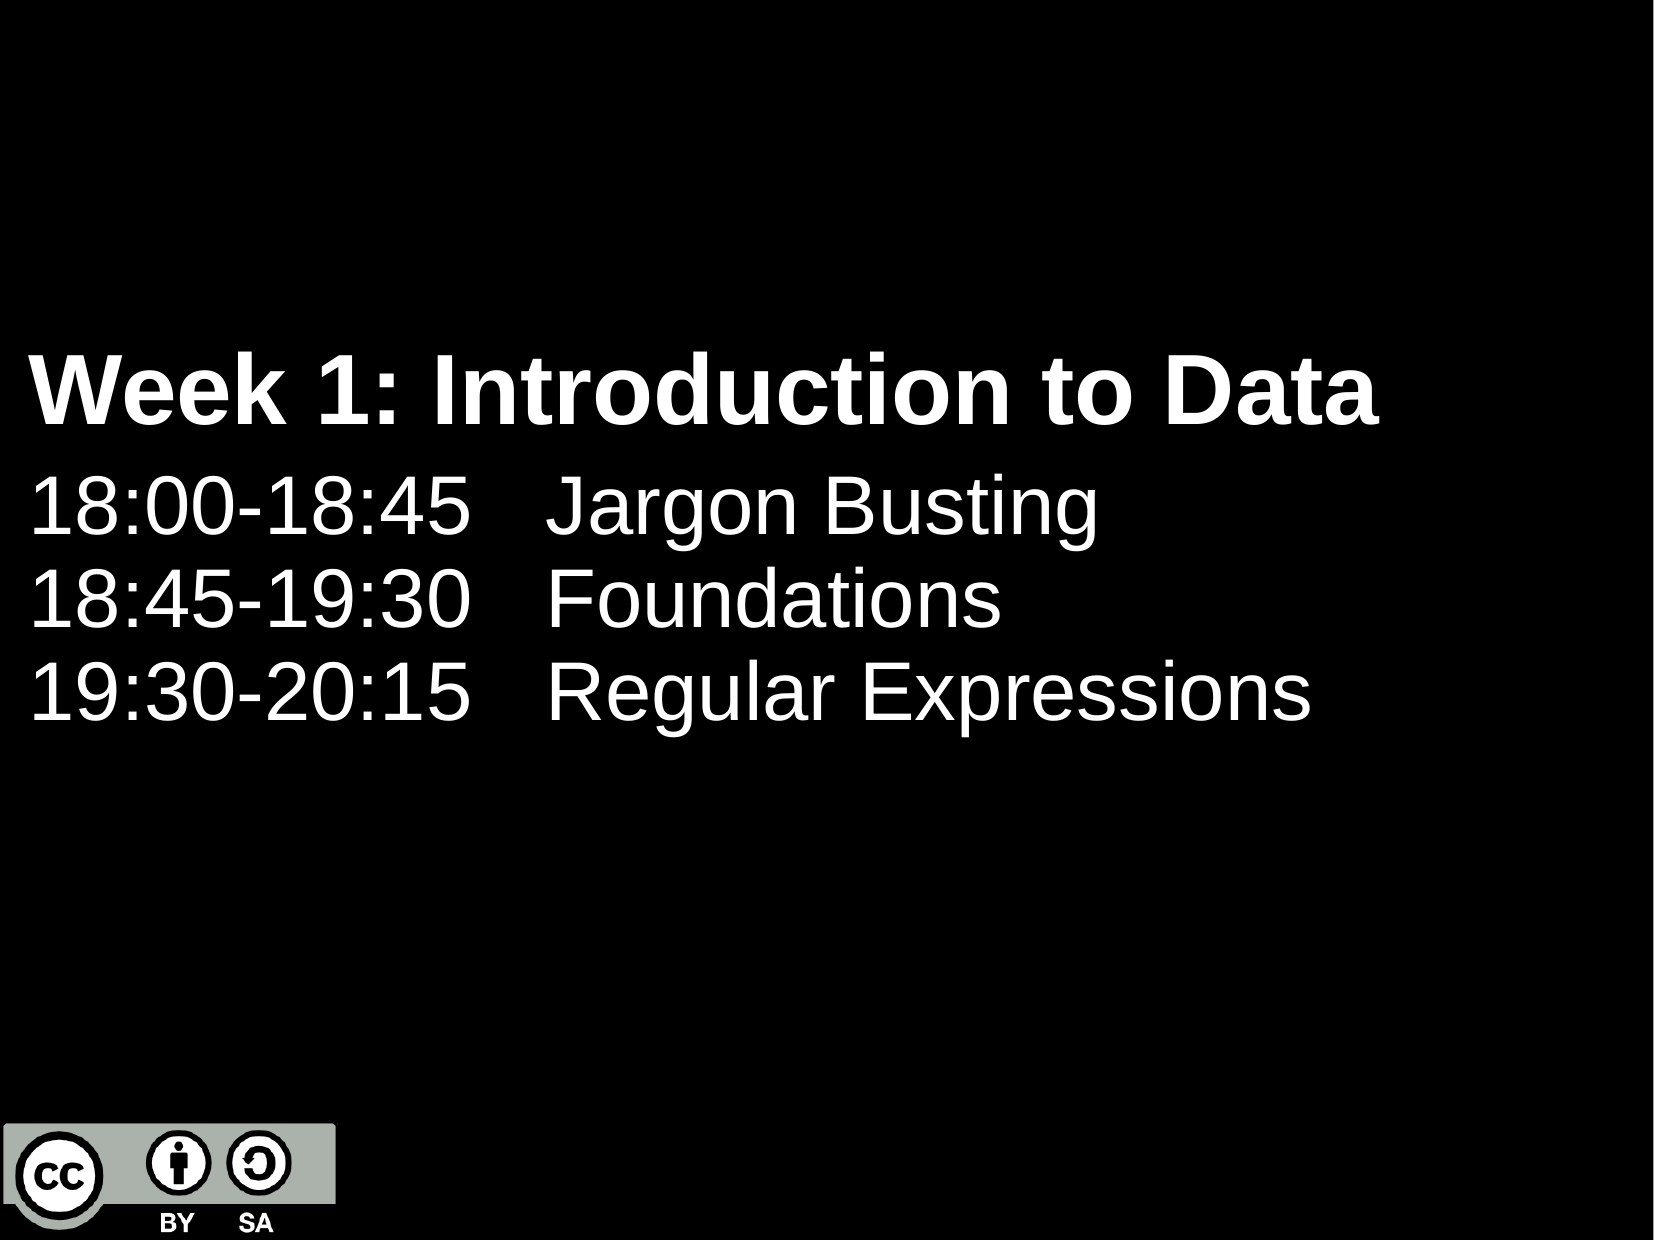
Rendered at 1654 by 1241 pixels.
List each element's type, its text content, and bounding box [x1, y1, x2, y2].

text_box Week 1: Introduction to Data 18:00-18:45 Jargon Busting 18:45-19:30 Foundations 19:30-20:15 Regular Expressions [28, 333, 1623, 740]
picture [0, 1120, 338, 1239]
